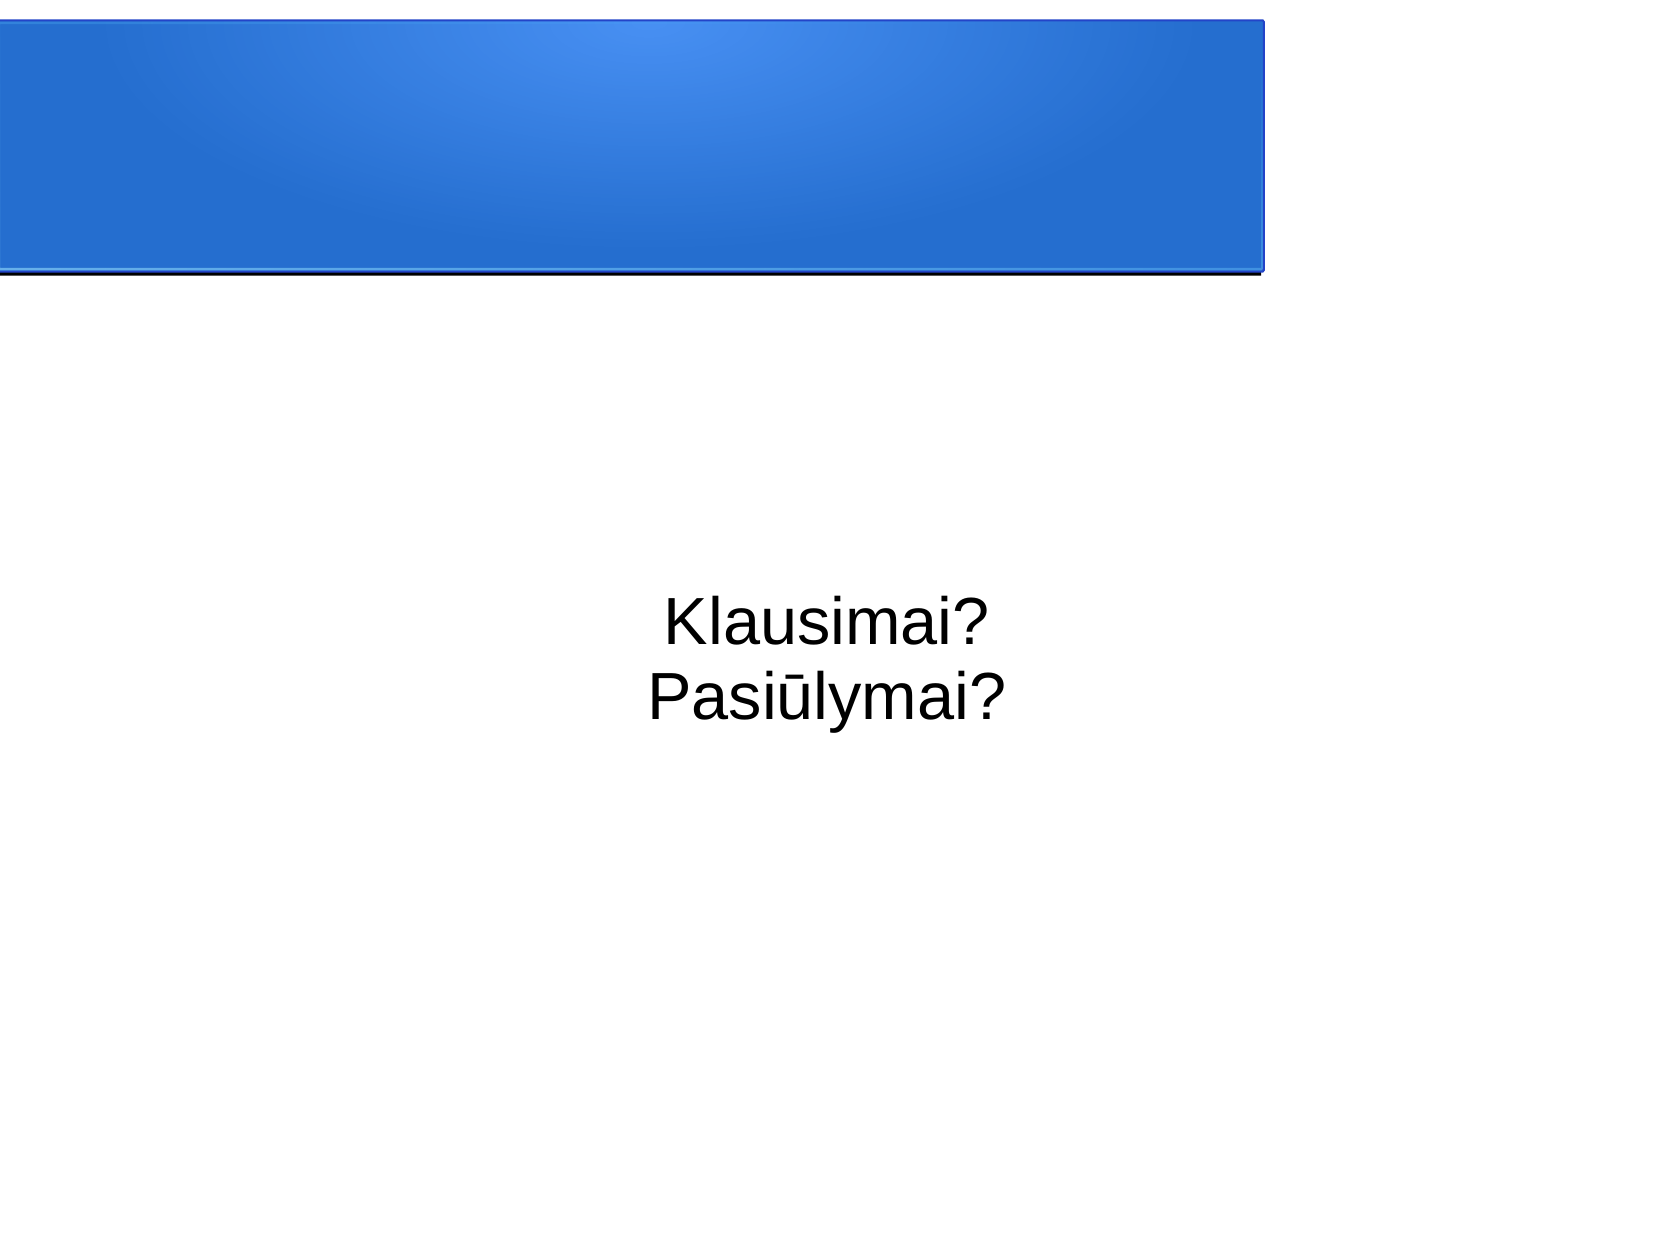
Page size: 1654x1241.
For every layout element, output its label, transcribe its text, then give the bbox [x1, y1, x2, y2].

subtitle Klausimai? Pasiūlymai? [82, 299, 1571, 1019]
